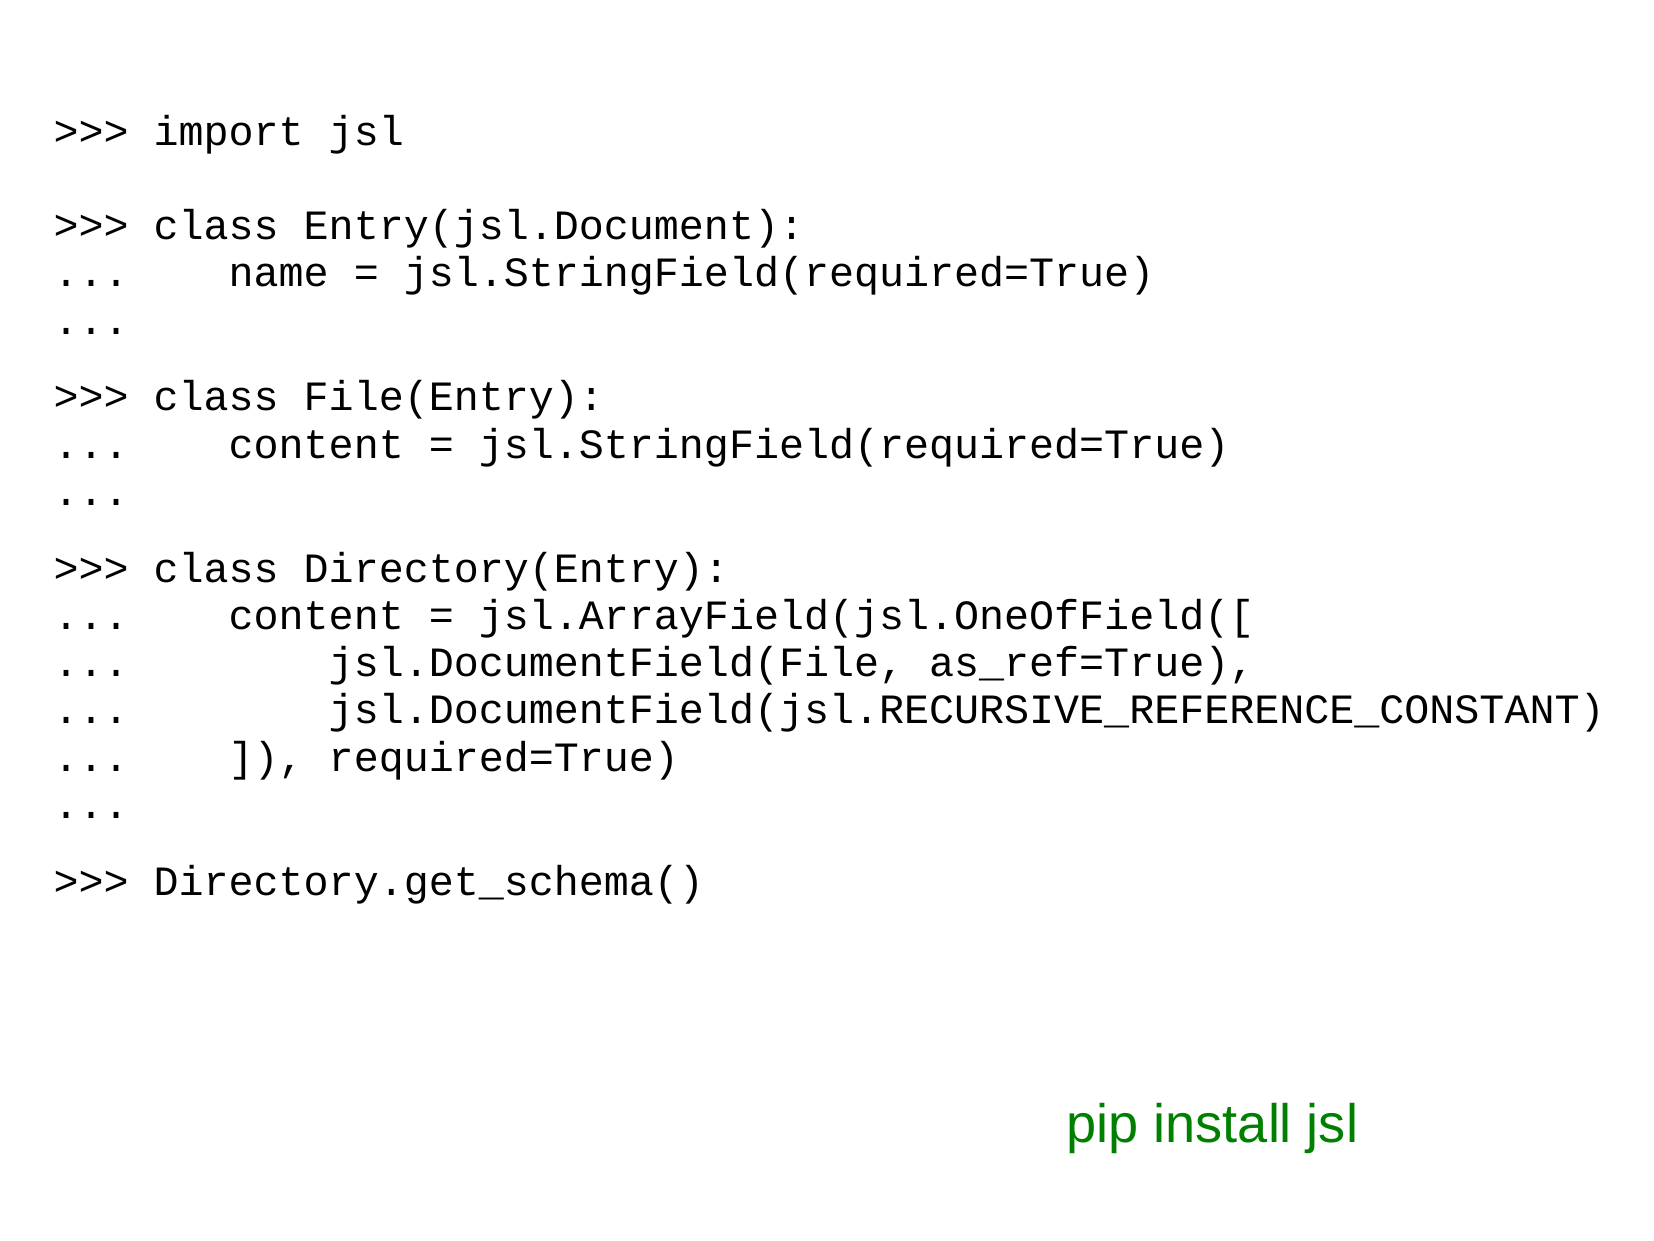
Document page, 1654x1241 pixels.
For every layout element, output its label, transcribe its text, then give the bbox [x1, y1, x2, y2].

text_box pip install jsl [1051, 1086, 1607, 1182]
text_box >>> import jsl >>> class Entry(jsl.Document): ... name = jsl.StringField(required=True) ... >>> class File(Entry): ... content = jsl.StringField(required=True) ... >>> class Directory(Entry): ... content = jsl.ArrayField(jsl.OneOfField([ ... jsl.DocumentField(File, as_ref=True), ... jsl.DocumentField(jsl.RECURSIVE_REFERENCE_CONSTANT) ... ]), required=True) ... >>> Directory.get_schema() [38, 103, 1645, 1028]
